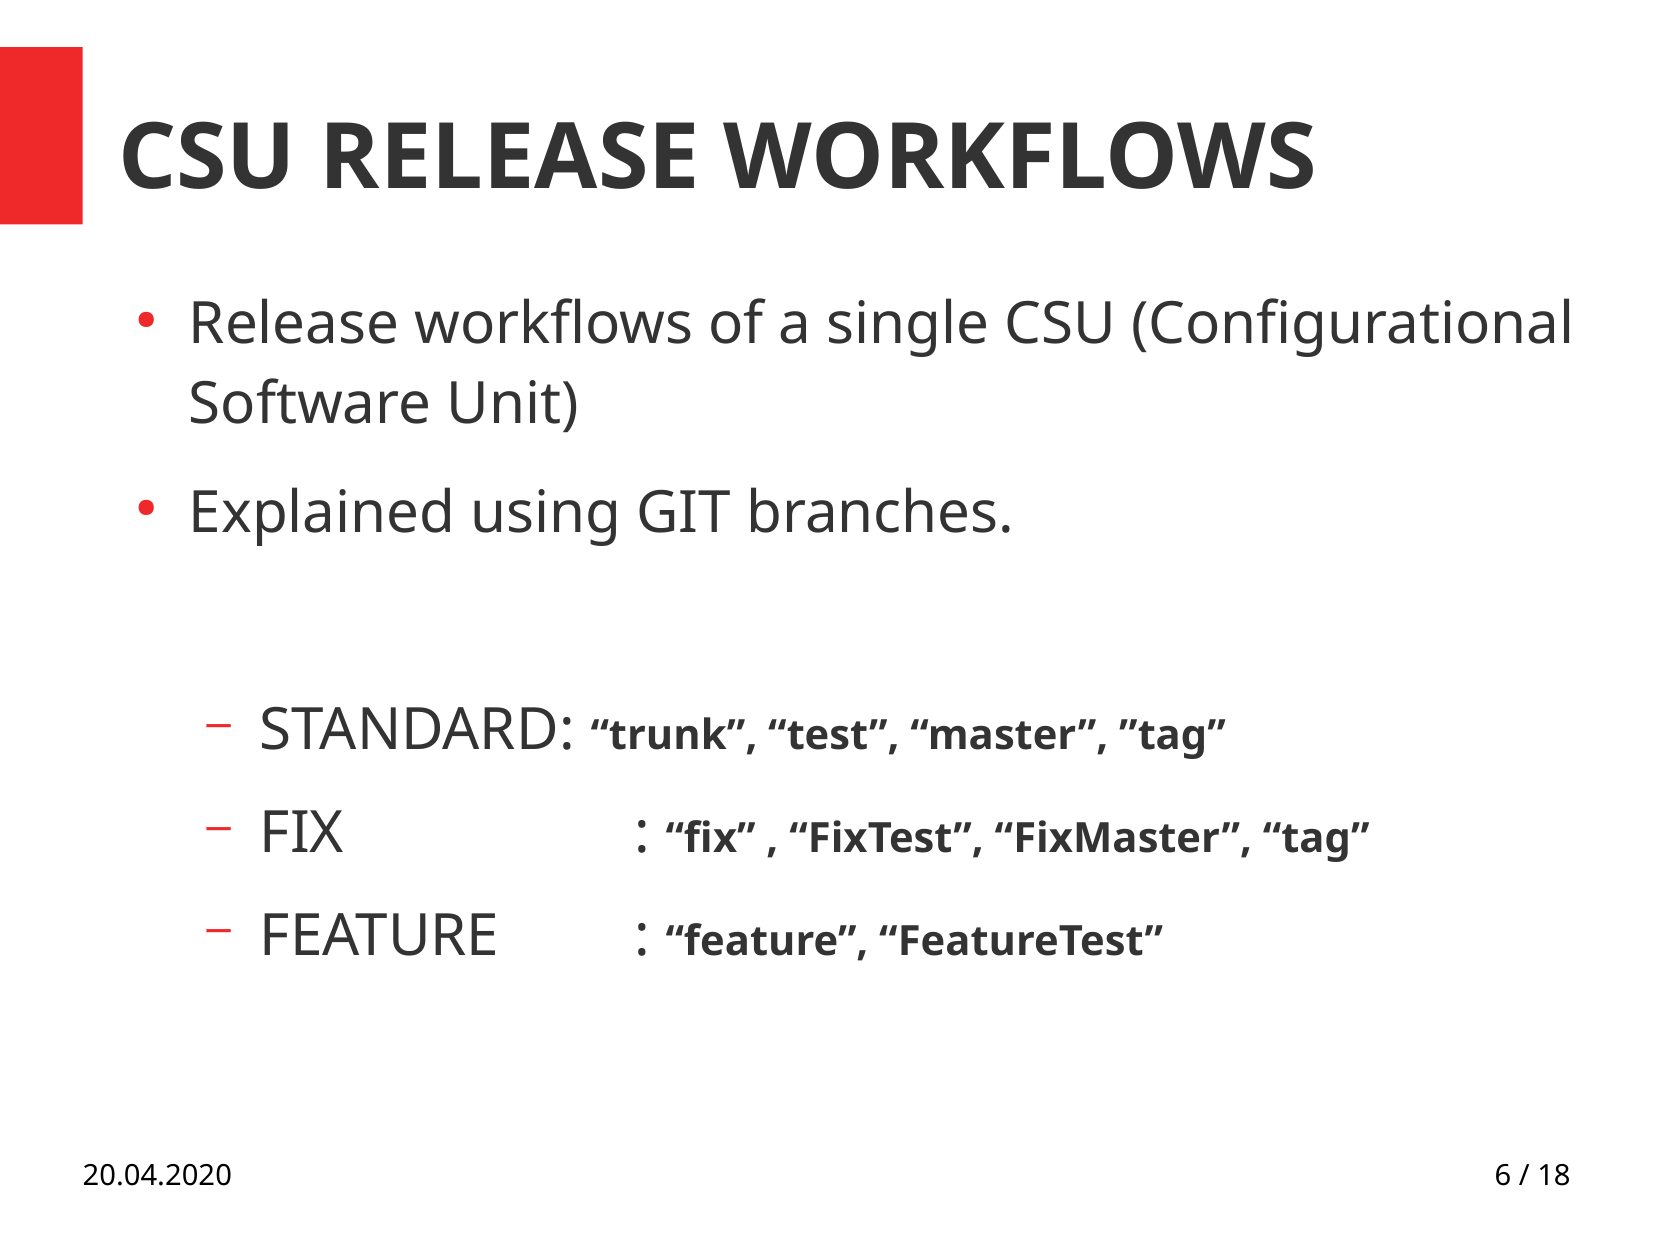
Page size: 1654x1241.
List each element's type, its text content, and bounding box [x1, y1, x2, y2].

list Release workflows of a single CSU (Configurational Software Unit) Explained using GIT branches. STANDARD : “trunk”, “test”, “master”, ”tag” FIX : “fix” , “FixTest”, “FixMaster”, “tag” FEATURE : “feature”, “FeatureTest” [118, 281, 1591, 1056]
title CSU RELEASE WORKFLOWS [118, 49, 1571, 257]
